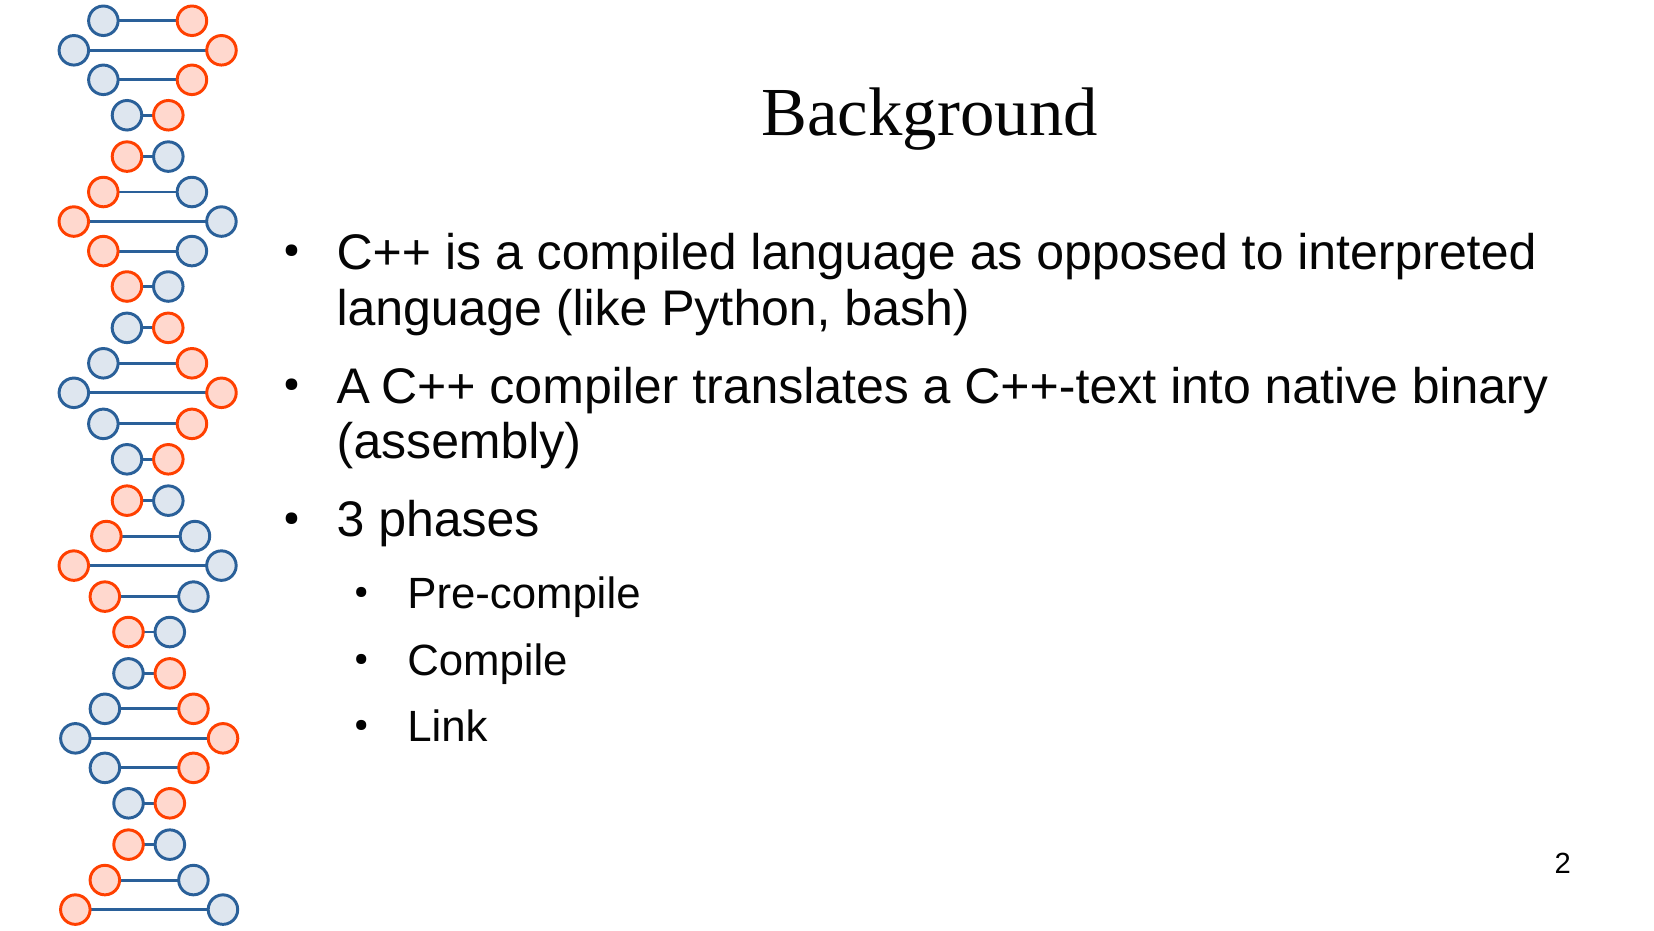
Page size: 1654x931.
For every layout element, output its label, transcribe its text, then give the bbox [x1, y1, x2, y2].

list C++ is a compiled language as opposed to interpreted language (like Python, bash) A C++ compiler translates a C++-text into native binary (assembly) 3 phases Pre-compile Compile Link [265, 224, 1595, 764]
title Background [265, 35, 1595, 189]
